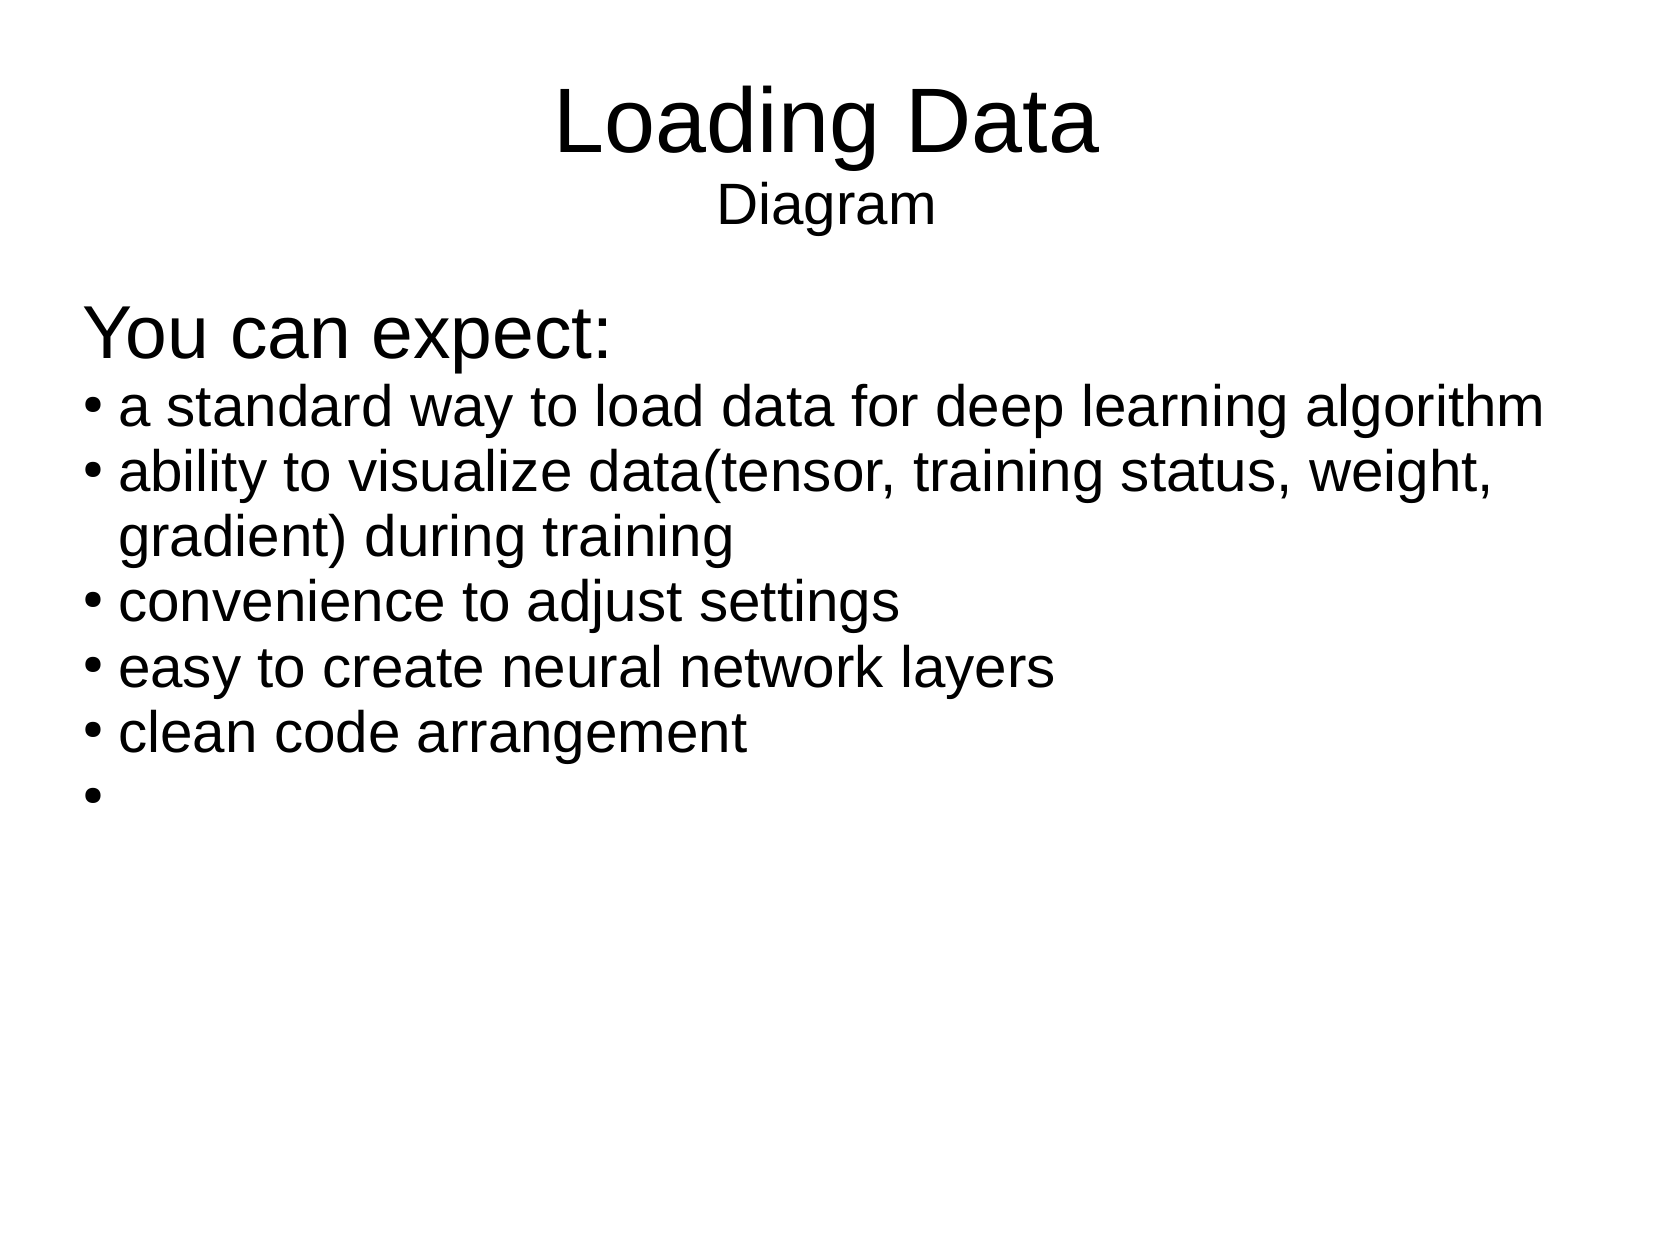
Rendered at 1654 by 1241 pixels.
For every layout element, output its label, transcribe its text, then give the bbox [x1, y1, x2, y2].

subtitle You can expect: a standard way to load data for deep learning algorithm ability to visualize data(tensor, training status, weight, gradient) during training convenience to adjust settings easy to create neural network layers clean code arrangement [82, 290, 1571, 1010]
title Loading Data Diagram [82, 49, 1571, 257]
